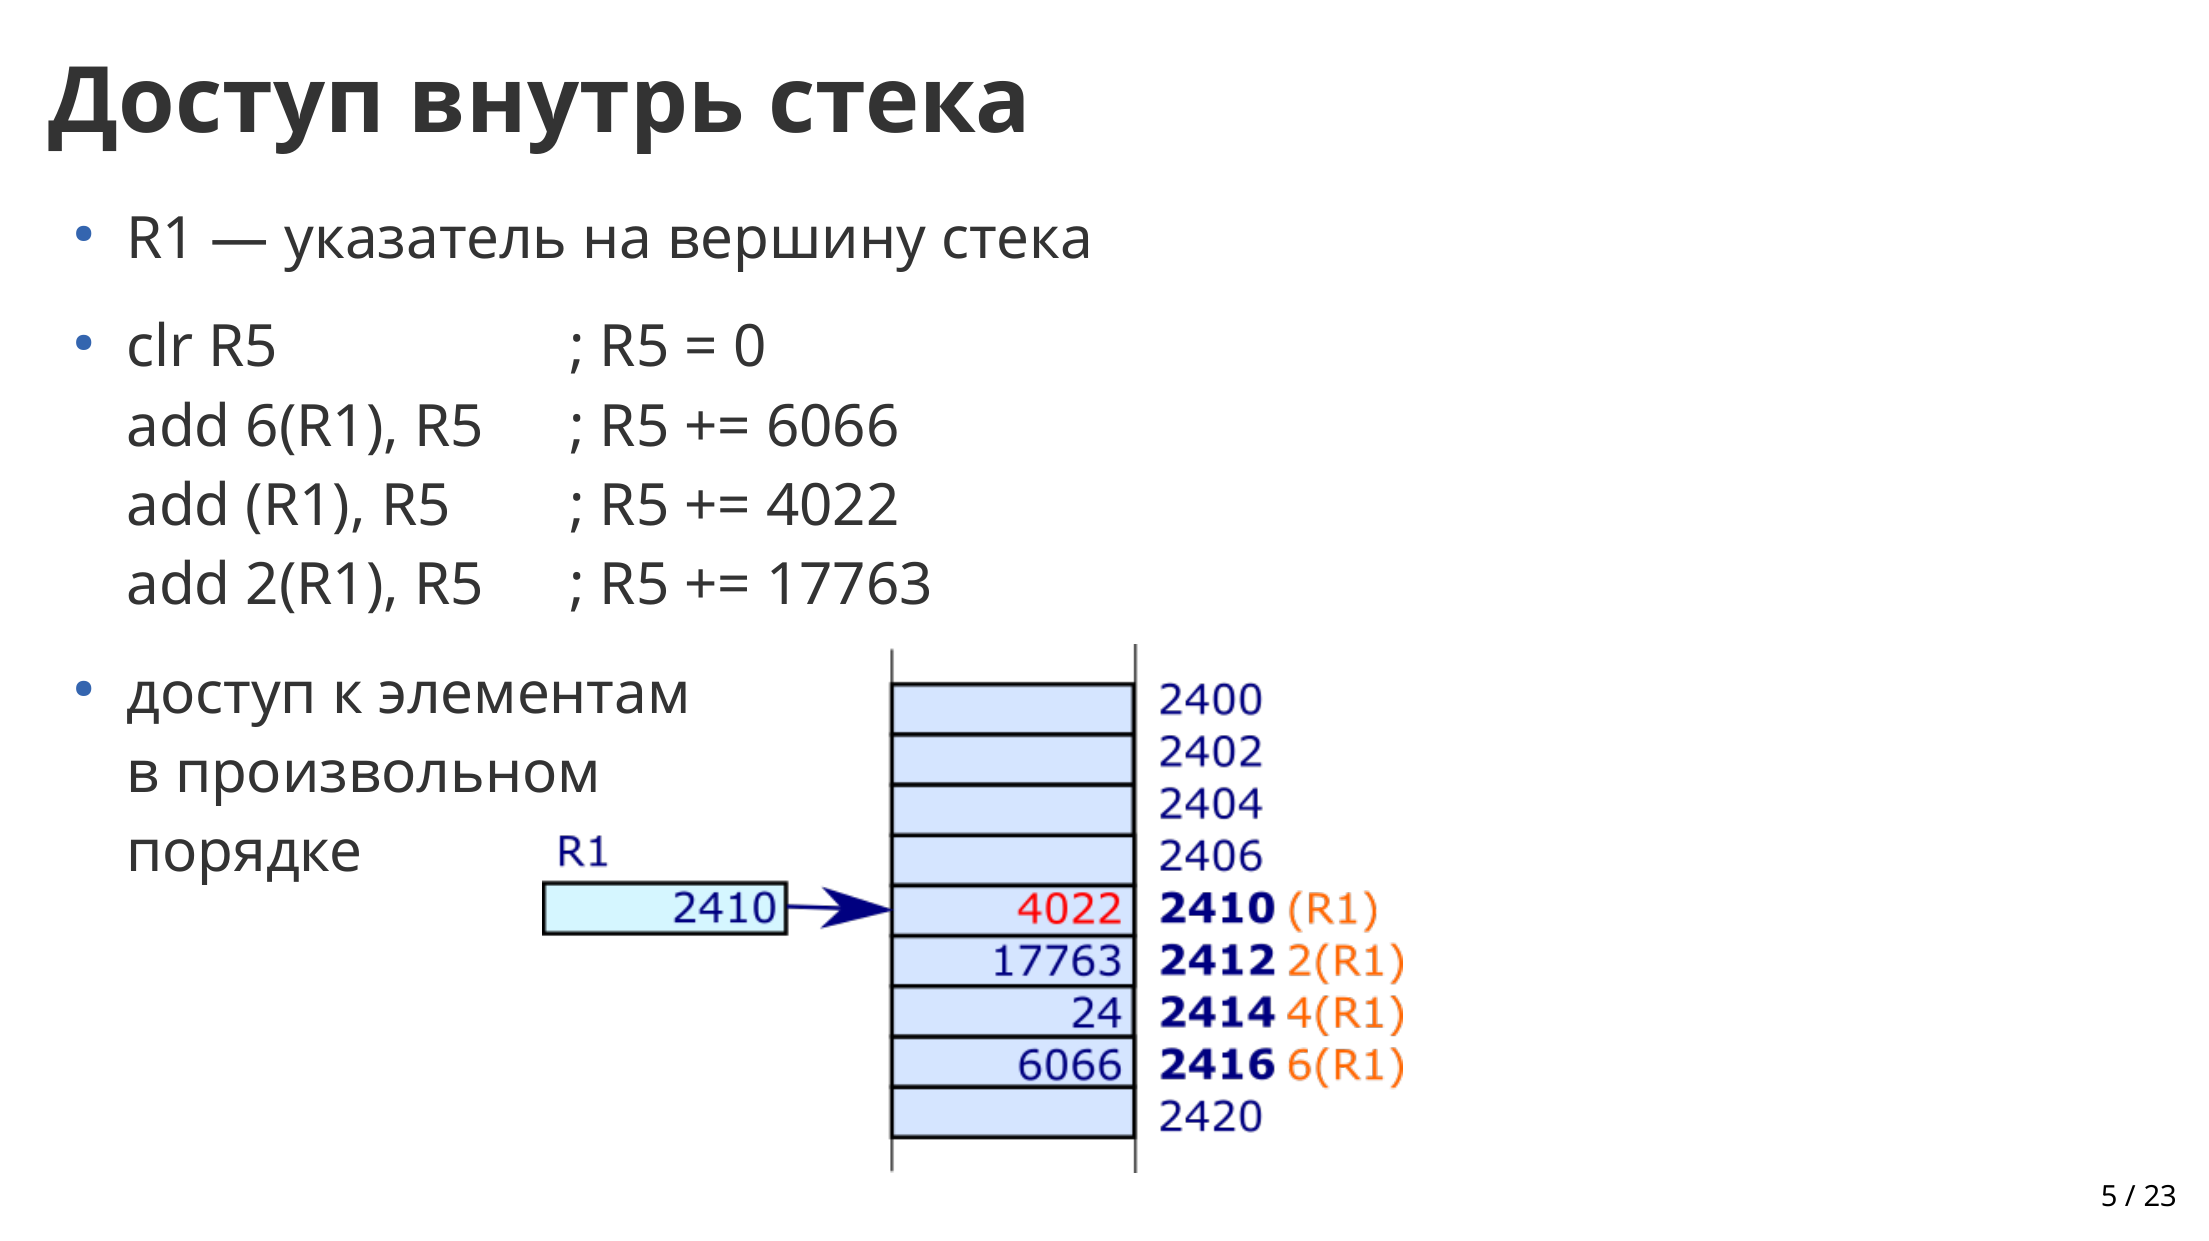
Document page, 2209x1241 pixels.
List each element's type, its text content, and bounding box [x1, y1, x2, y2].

list R1 — указатель на вершину стека clr R5 ; R5 = 0 add 6(R1), R5 ; R5 += 6066 add (R1), R5 ; R5 += 4022 add 2(R1), R5 ; R5 += 17763 доступ к элементам в произвольном порядке [55, 195, 1690, 1177]
picture [542, 644, 1403, 1173]
title Доступ внутрь стека [48, 34, 2174, 160]
